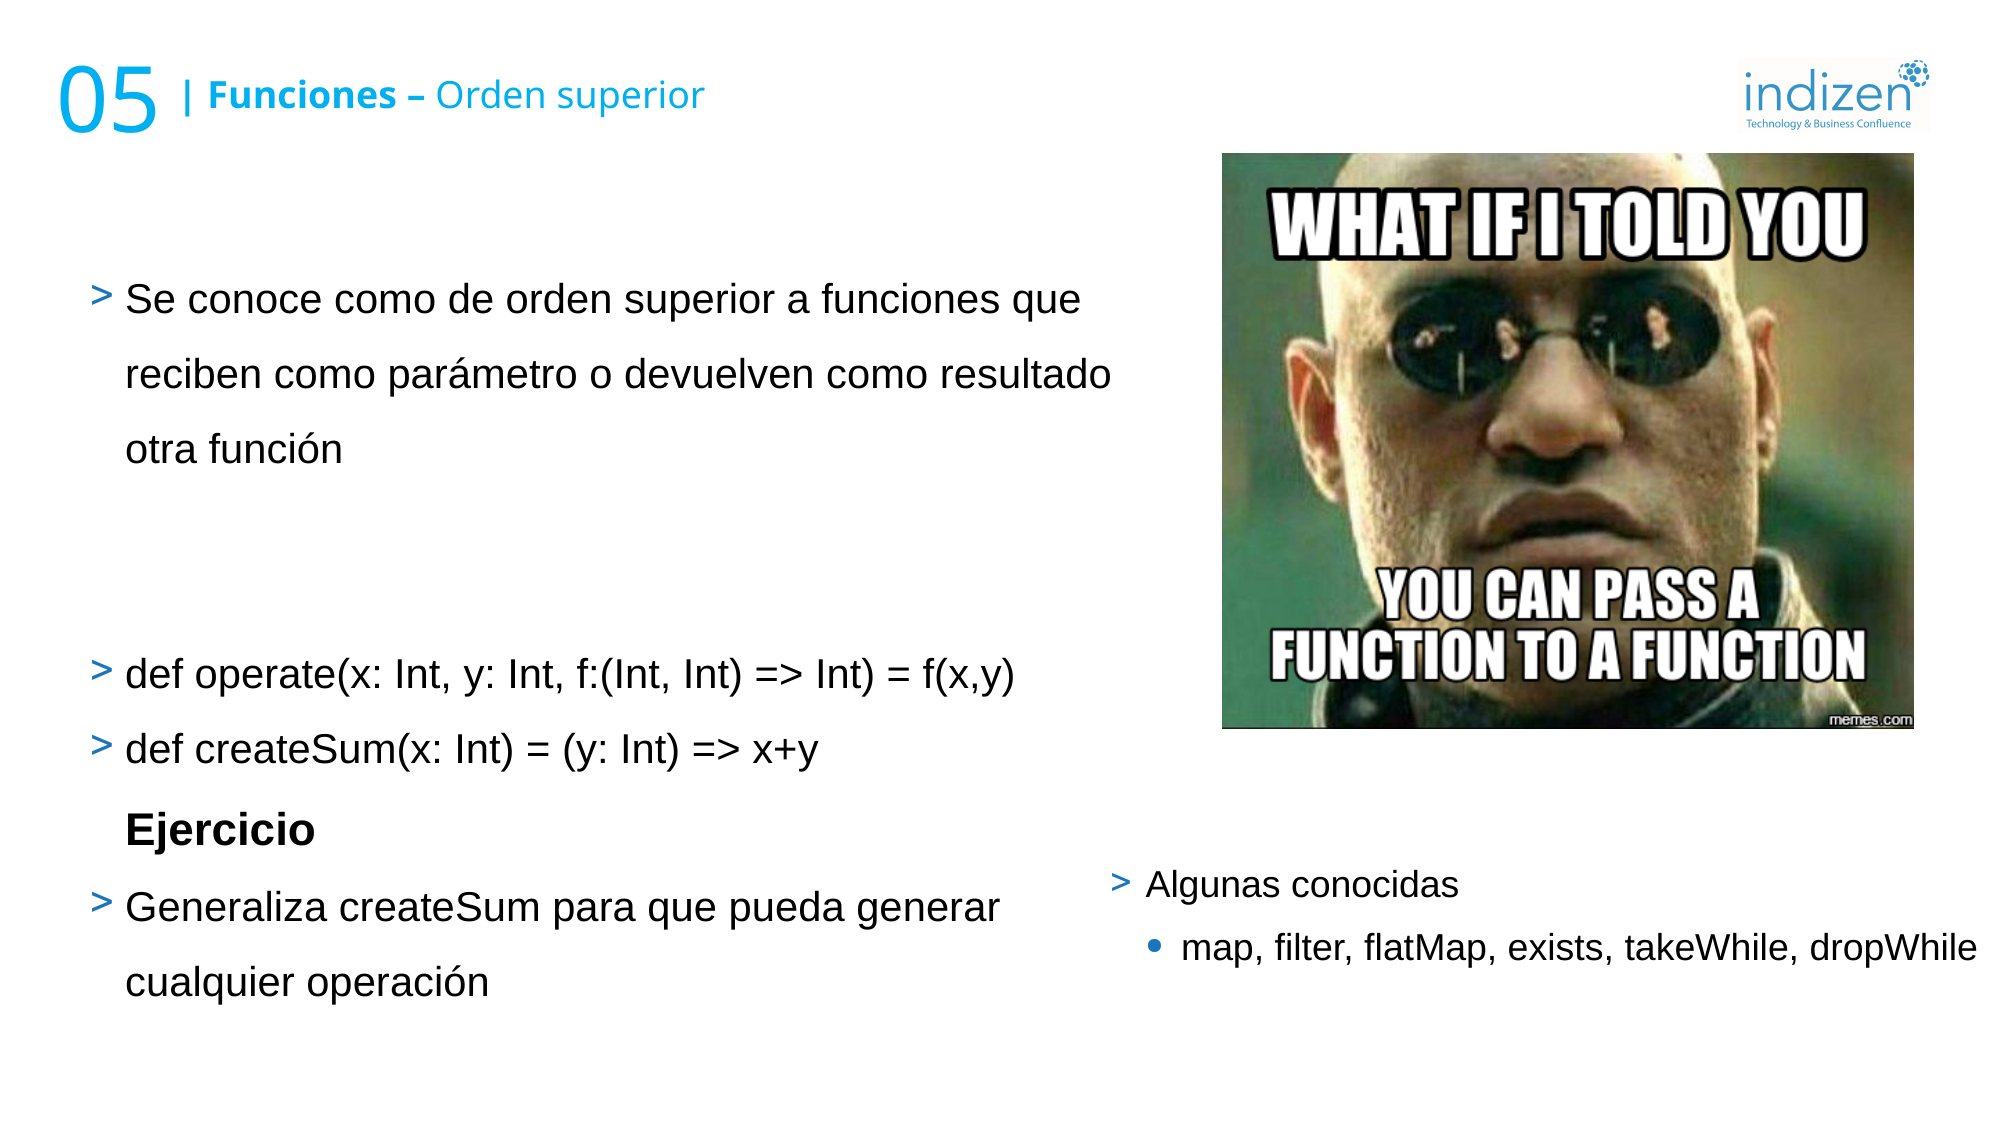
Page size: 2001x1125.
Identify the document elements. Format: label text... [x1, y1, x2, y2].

picture [1737, 57, 1931, 133]
text_box Algunas conocidas map, filter, flatMap, exists, takeWhile, dropWhile [1110, 842, 1979, 969]
text_box 05 [41, 45, 1392, 127]
picture [1222, 153, 1914, 729]
text_box | Funciones – Orden superior [157, 60, 1276, 126]
text_box Se conoce como de orden superior a funciones que reciben como parámetro o devuelven como resultado otra función def operate(x: Int, y: Int, f:(Int, Int) => Int) = f(x,y) def createSum(x: Int) = (y: Int) => x+y Ejercicio Generaliza createSum para que pueda generar cualquier operación [75, 239, 1146, 945]
text_box 05 [69, 72, 96, 126]
